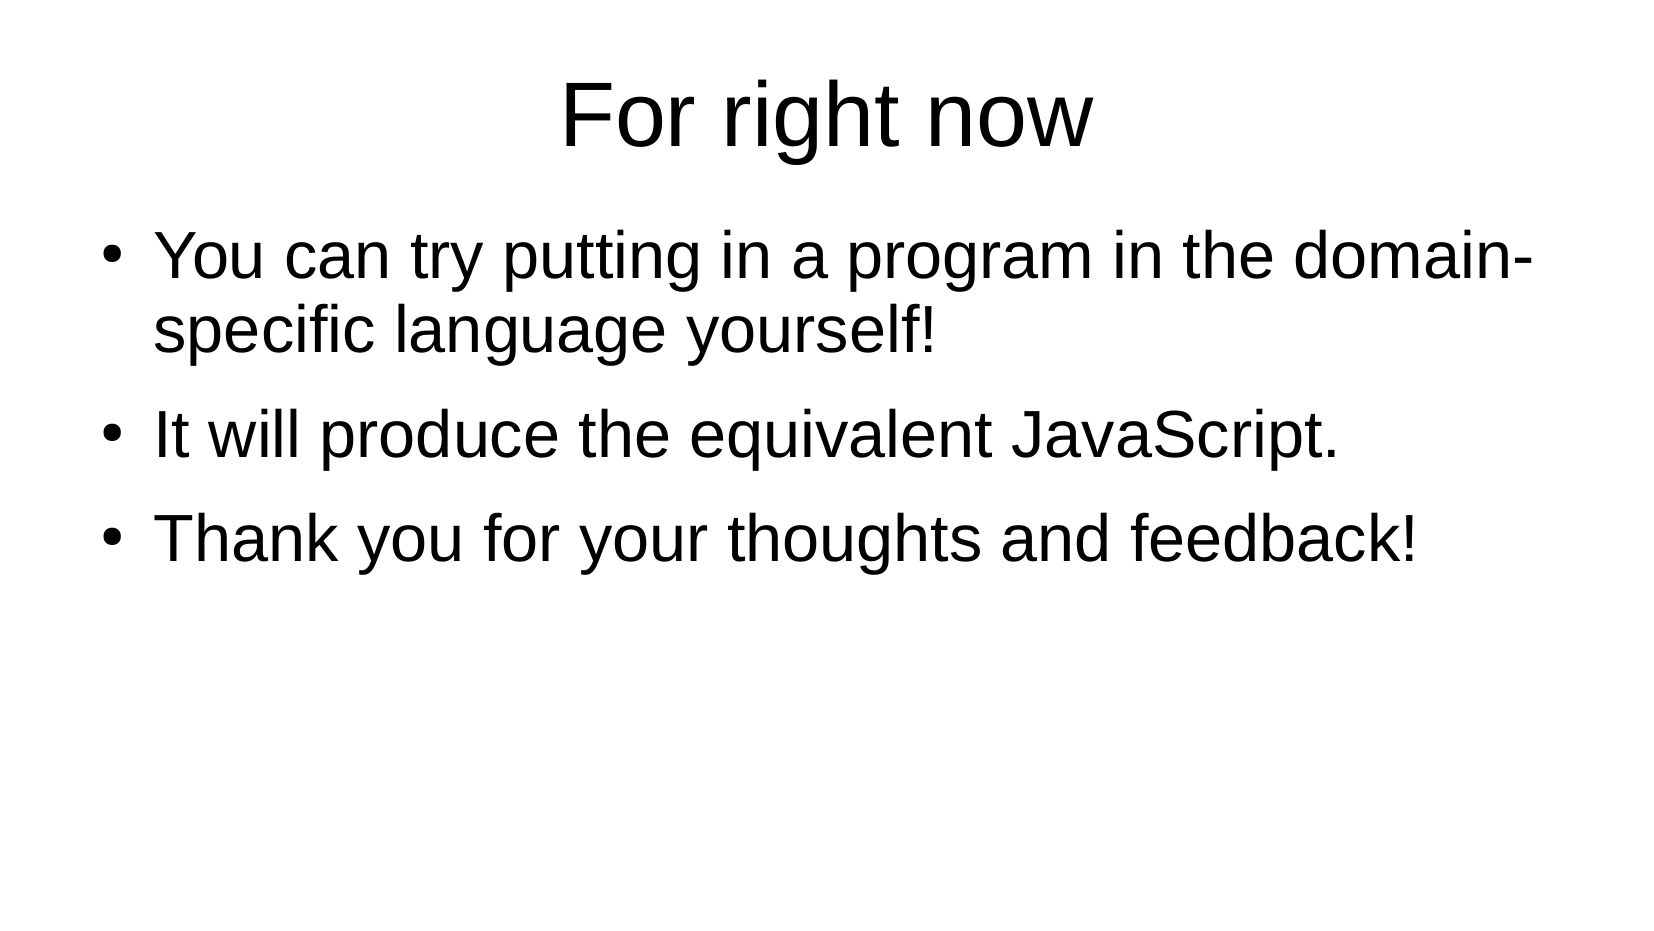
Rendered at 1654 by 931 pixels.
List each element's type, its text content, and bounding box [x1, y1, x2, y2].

title For right now [82, 37, 1571, 193]
list You can try putting in a program in the domain-specific language yourself! It will produce the equivalent JavaScript. Thank you for your thoughts and feedback! [82, 217, 1571, 758]
